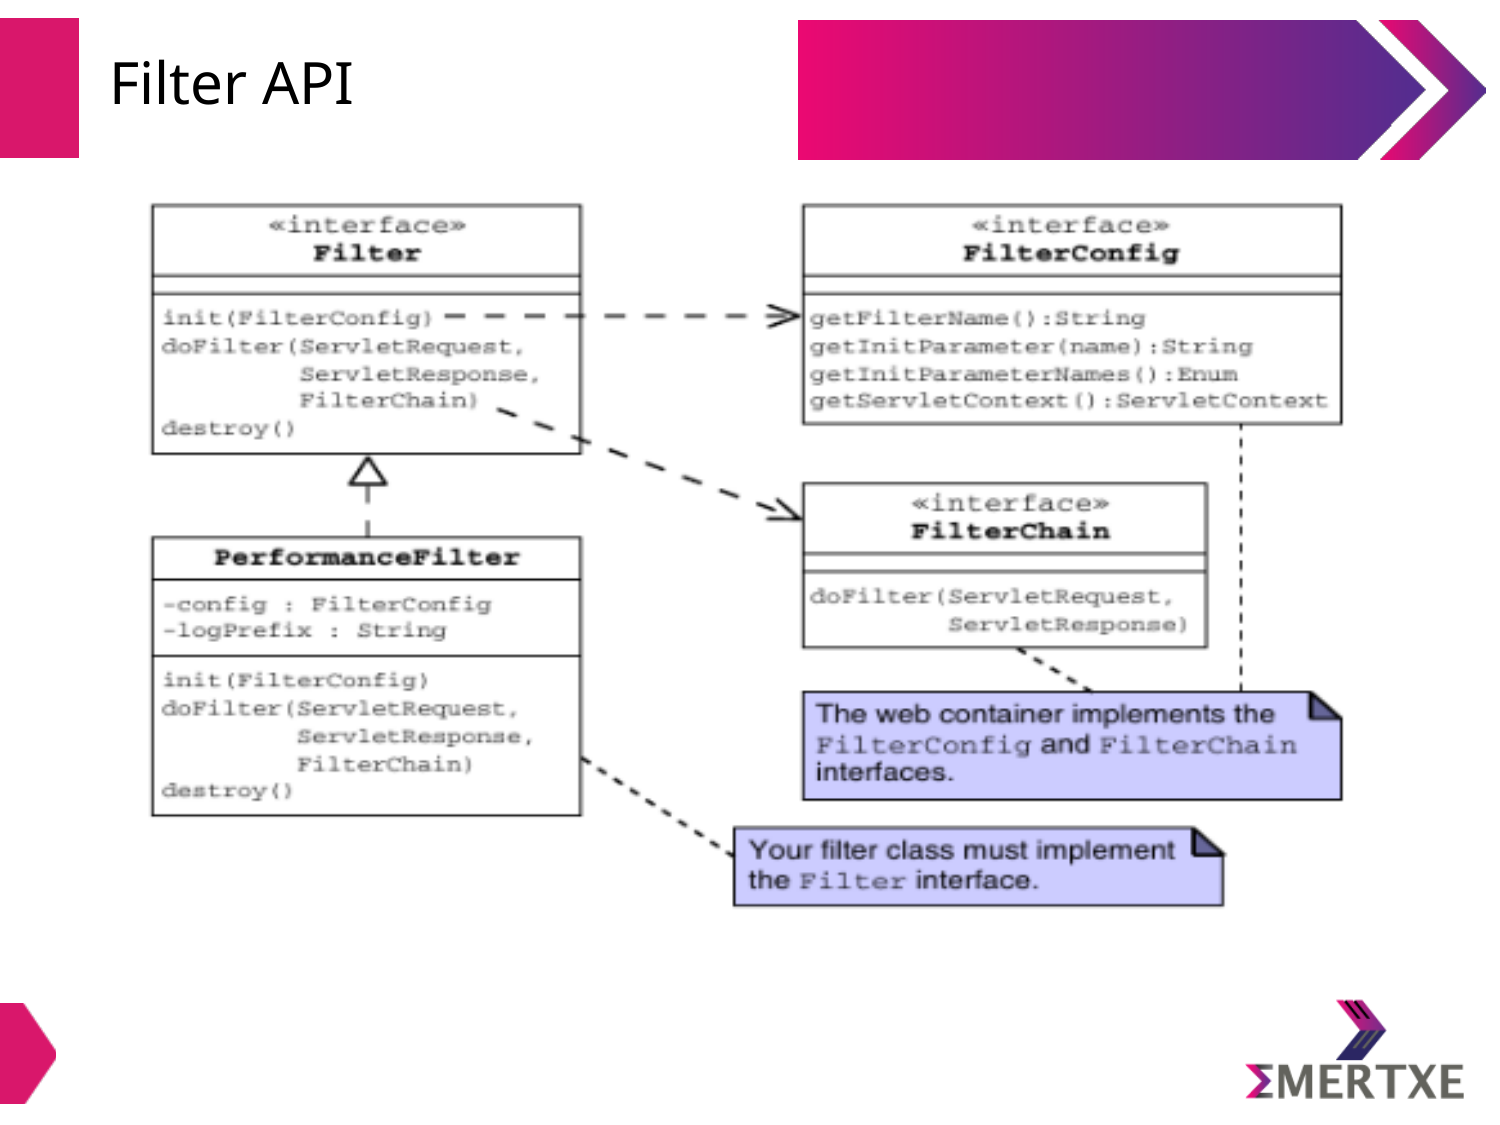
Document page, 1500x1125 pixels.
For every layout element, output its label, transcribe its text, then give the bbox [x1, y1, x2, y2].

picture [1245, 996, 1465, 1099]
text_box Filter API [94, 35, 674, 119]
picture [798, 20, 1486, 160]
picture [106, 177, 1382, 934]
